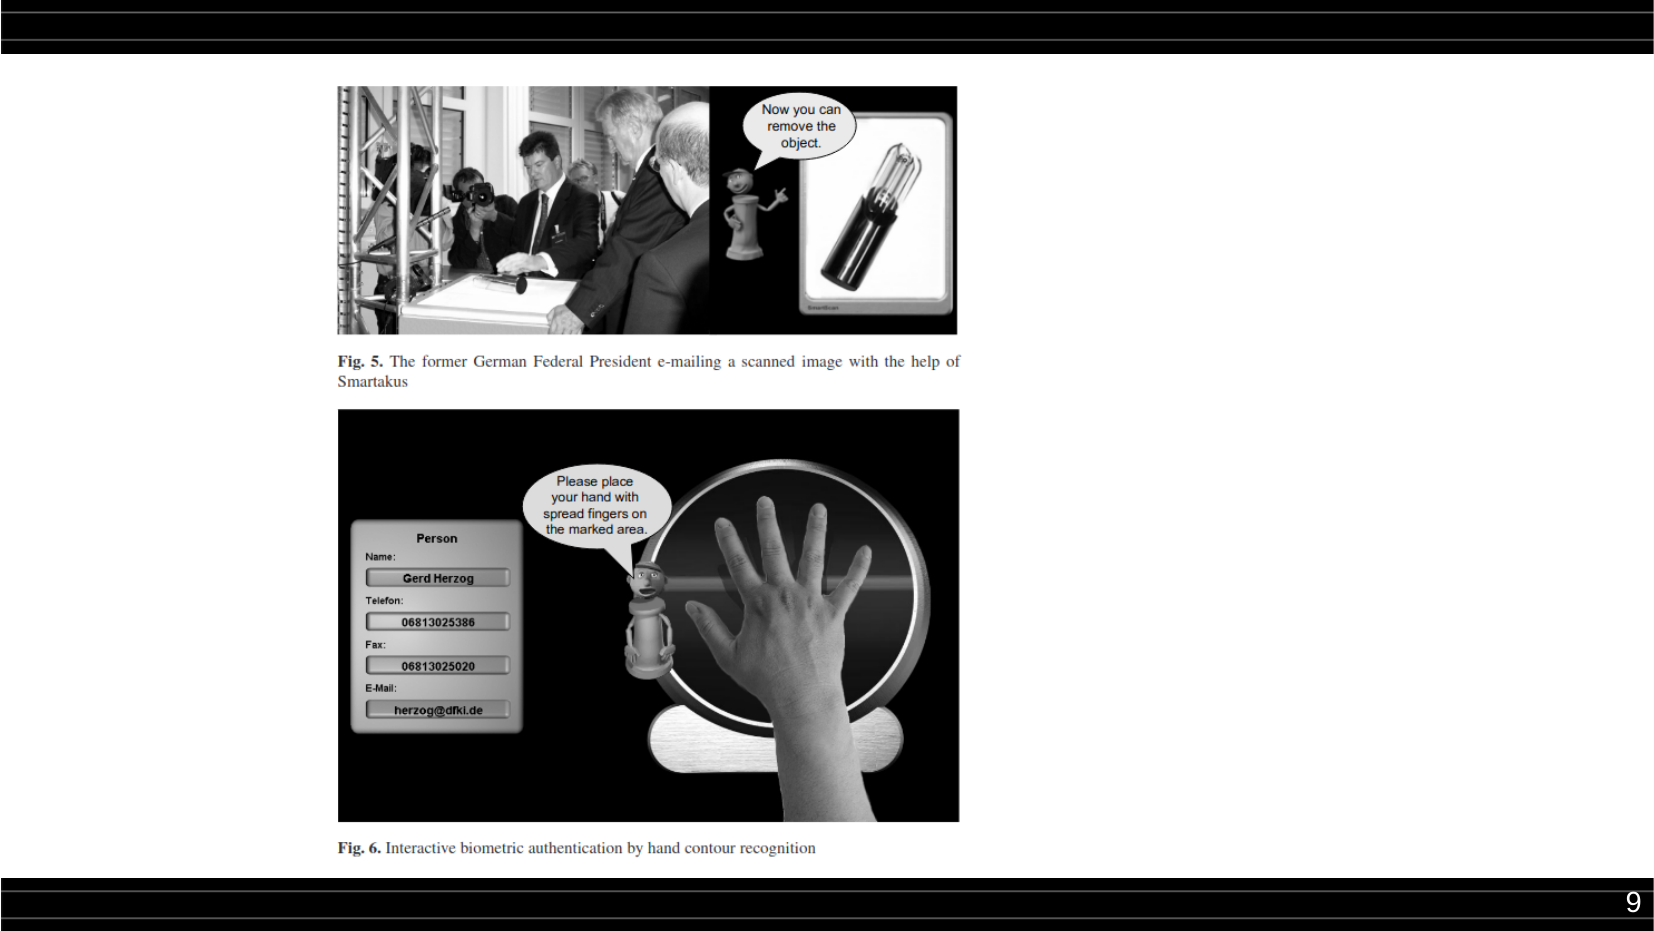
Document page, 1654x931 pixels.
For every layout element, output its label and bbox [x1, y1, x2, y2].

picture [1, 878, 1654, 931]
picture [1, 0, 1654, 54]
picture [317, 74, 983, 871]
